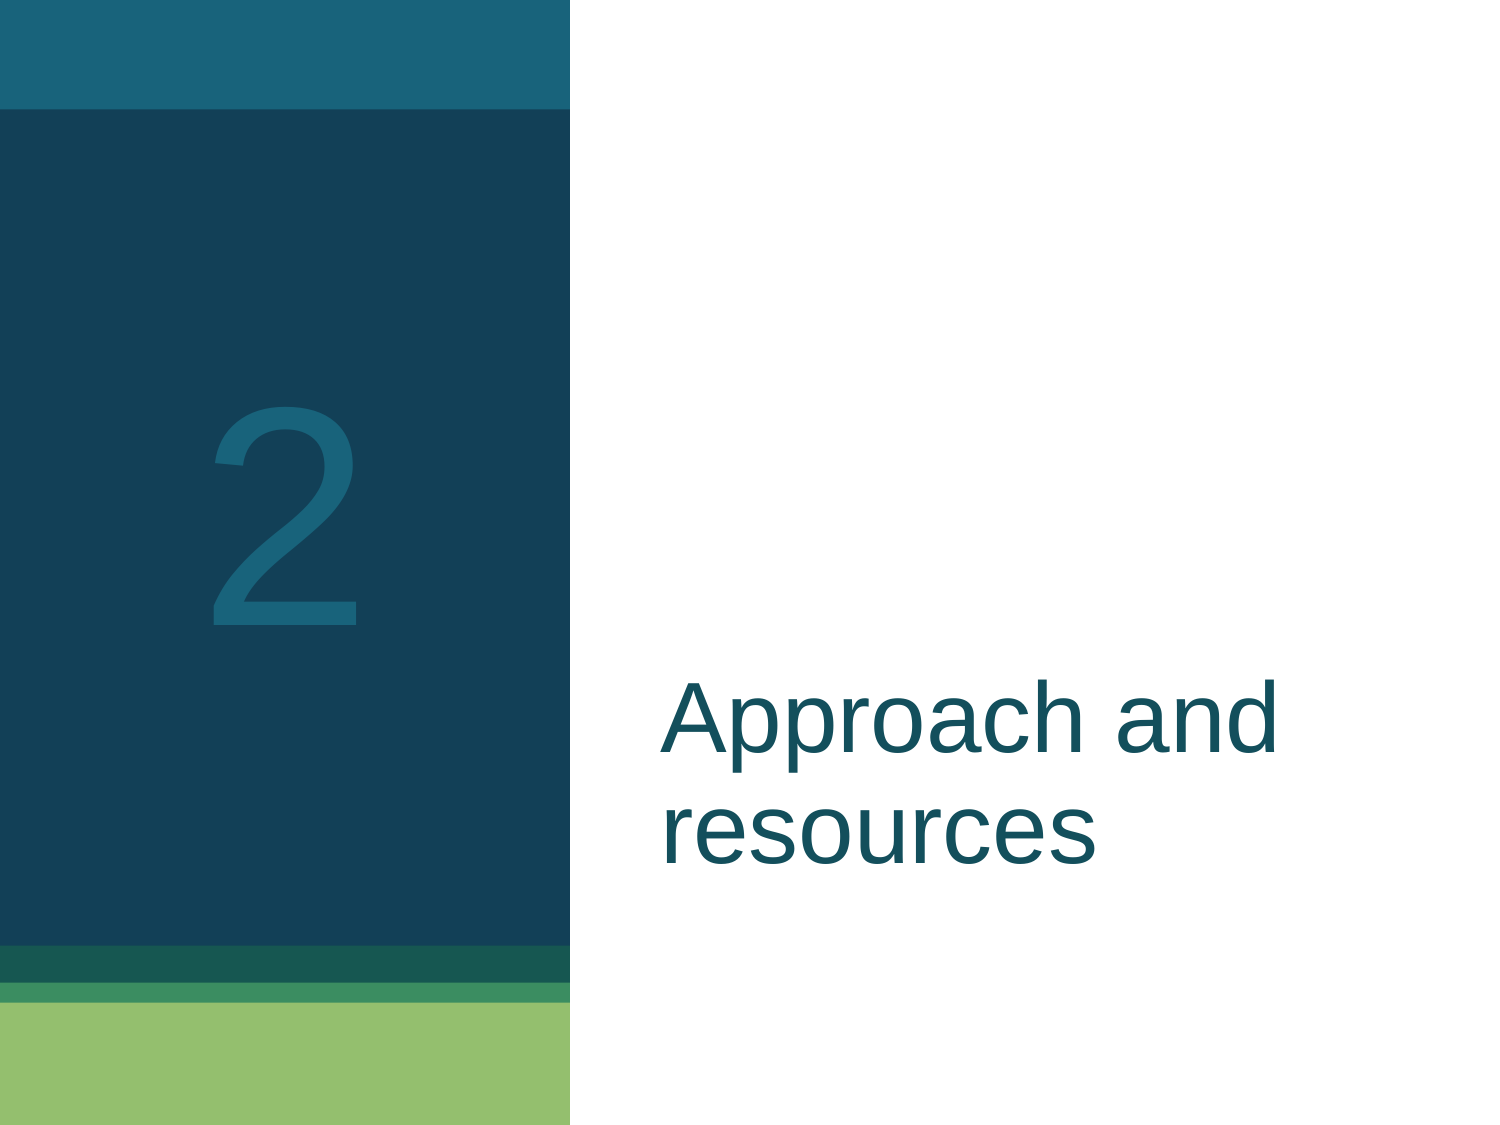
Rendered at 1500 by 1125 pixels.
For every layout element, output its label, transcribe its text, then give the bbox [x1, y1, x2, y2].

title 2 [15, 120, 556, 916]
list Approach and resources [660, 120, 1411, 886]
